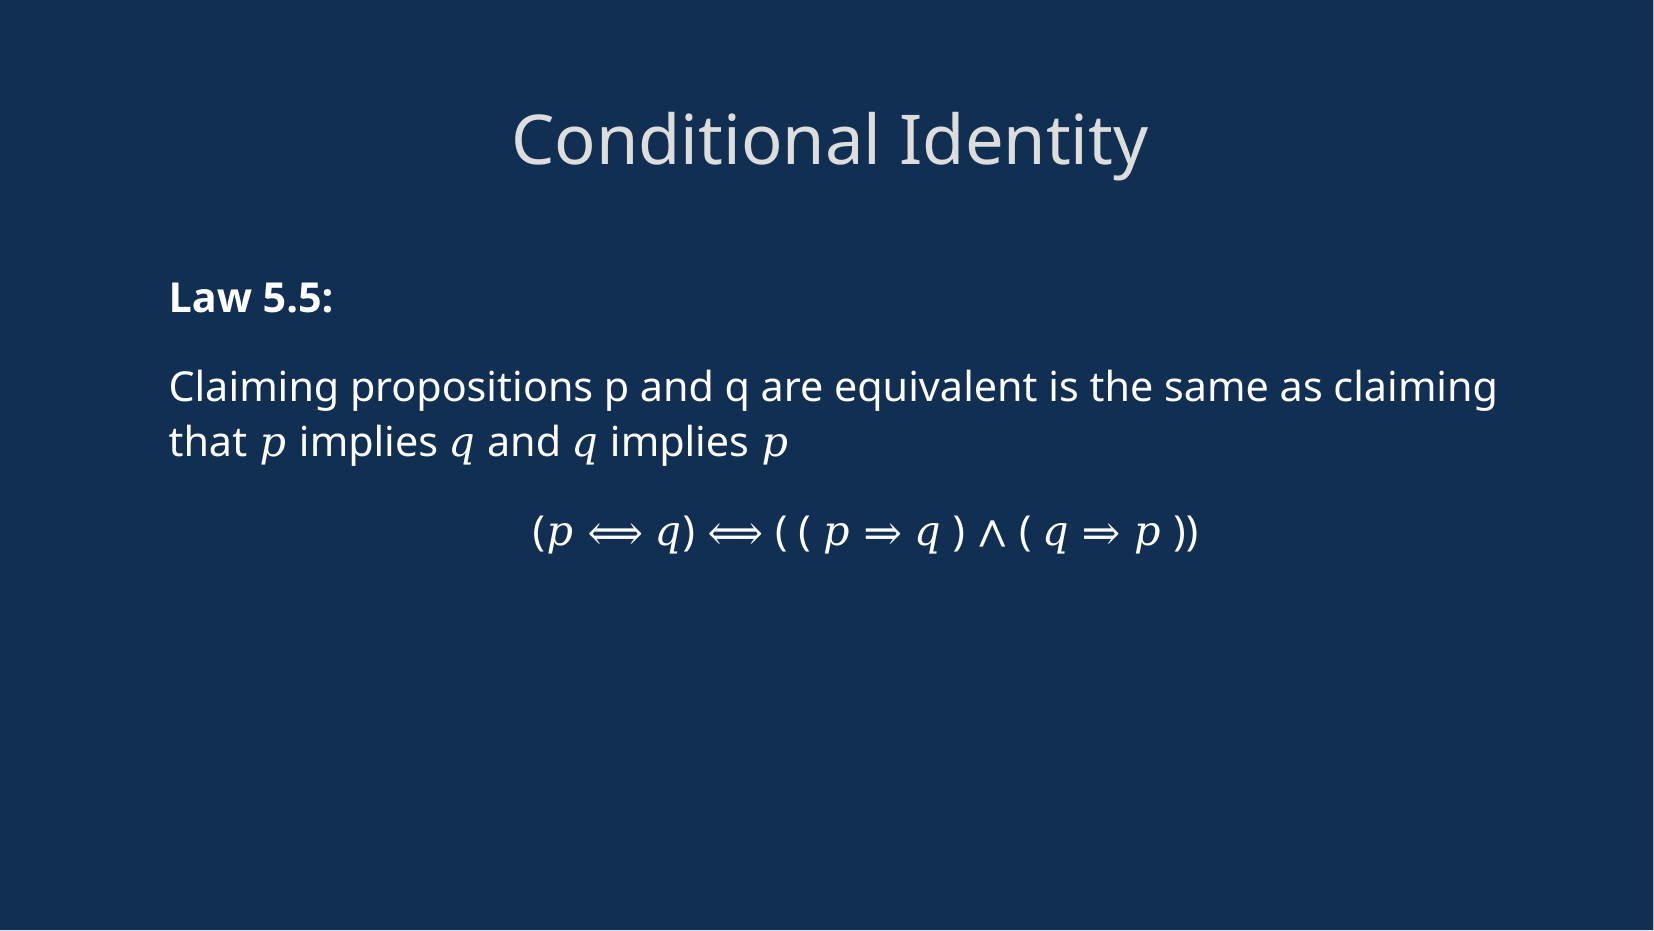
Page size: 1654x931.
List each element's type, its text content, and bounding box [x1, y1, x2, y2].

list Law 5.5: Claiming propositions p and q are equivalent is the same as claiming that 𝑝 implies 𝑞 and 𝑞 implies 𝑝 (𝑝 ⟺ 𝑞) ⟺ ( ( 𝑝 ⇒ 𝑞 ) ∧ ( 𝑞 ⇒ 𝑝 )) [97, 268, 1563, 806]
title Conditional Identity [97, 56, 1563, 220]
